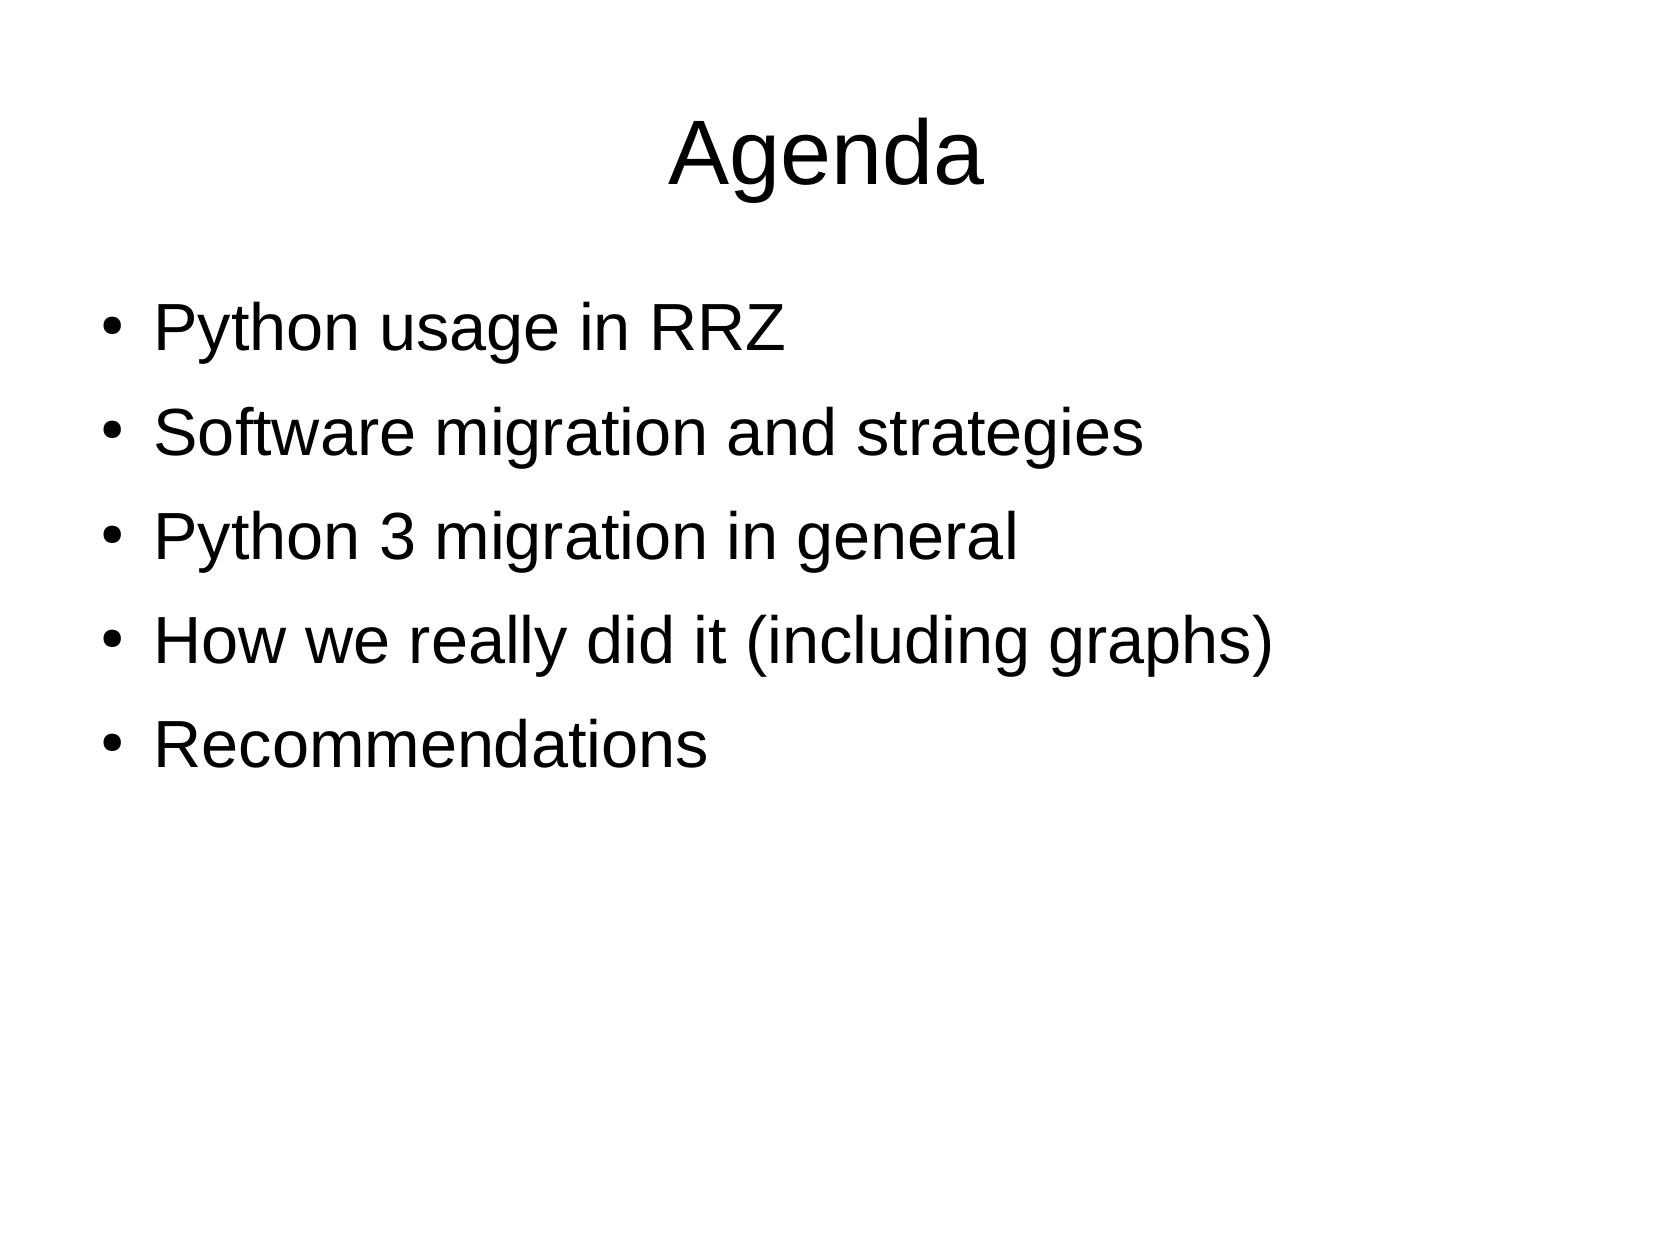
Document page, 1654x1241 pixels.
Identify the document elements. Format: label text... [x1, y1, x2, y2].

title Agenda [82, 49, 1571, 257]
list Python usage in RRZ Software migration and strategies Python 3 migration in general How we really did it (including graphs) Recommendations [82, 290, 1571, 1010]
